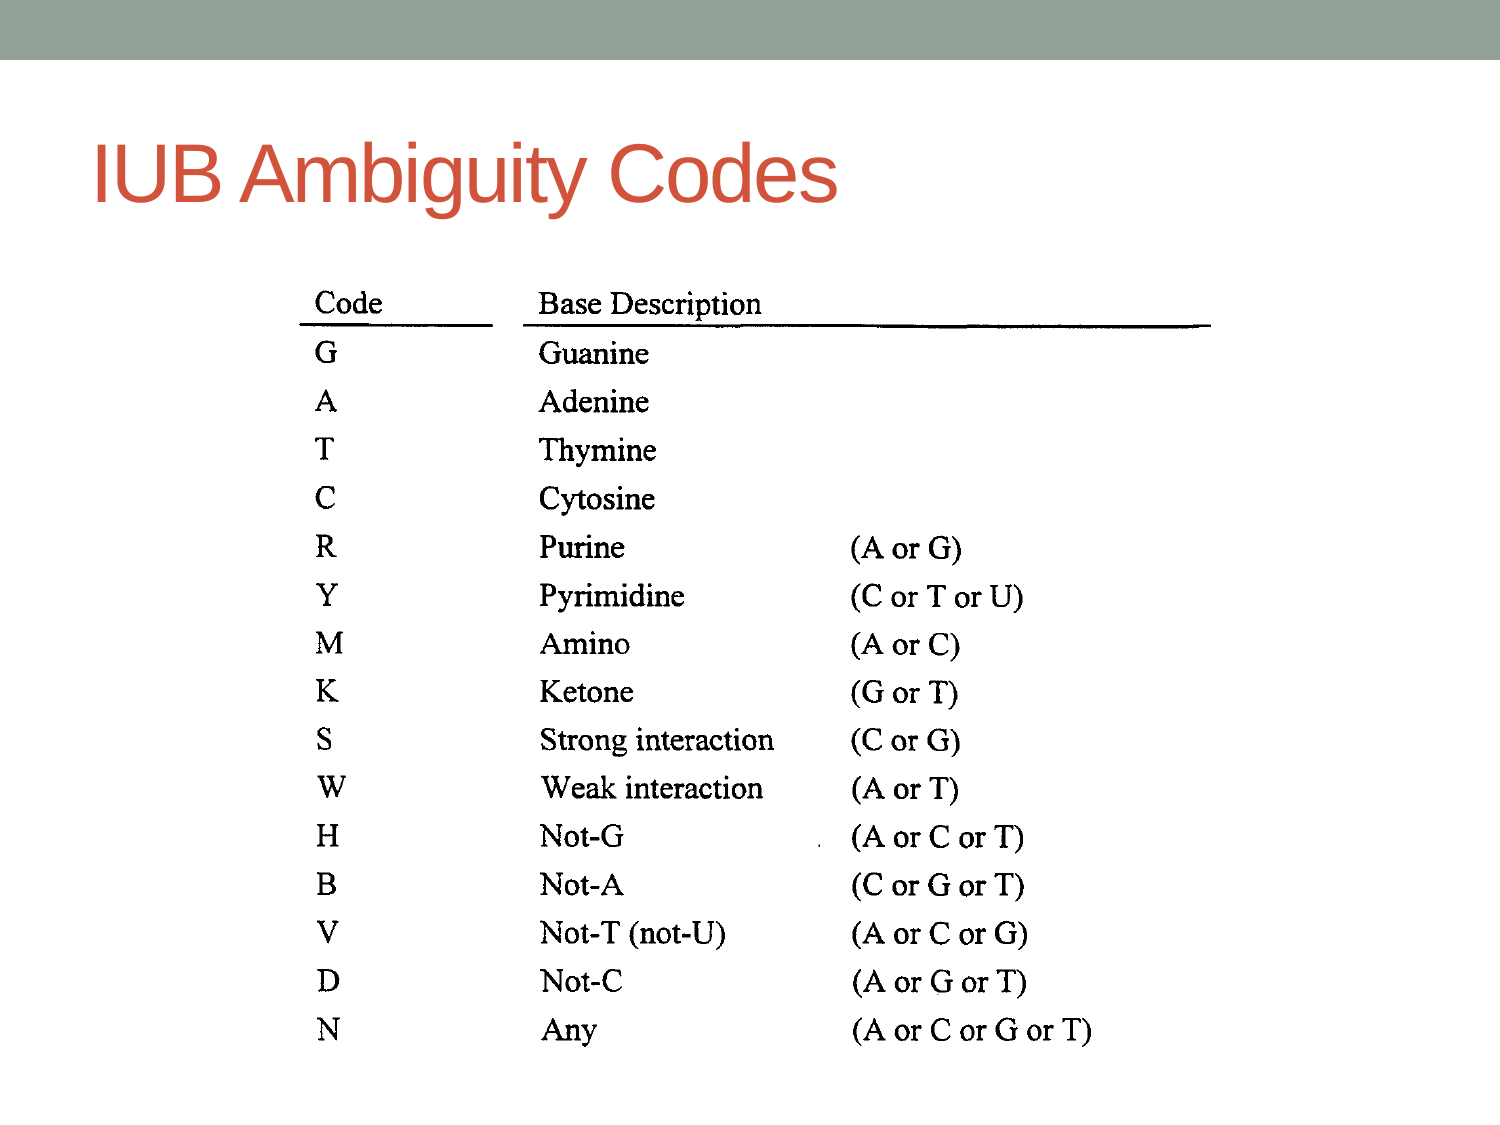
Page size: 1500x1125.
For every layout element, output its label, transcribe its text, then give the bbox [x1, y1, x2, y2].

picture [75, 262, 1425, 1063]
title IUB Ambiguity Codes [75, 87, 1425, 250]
